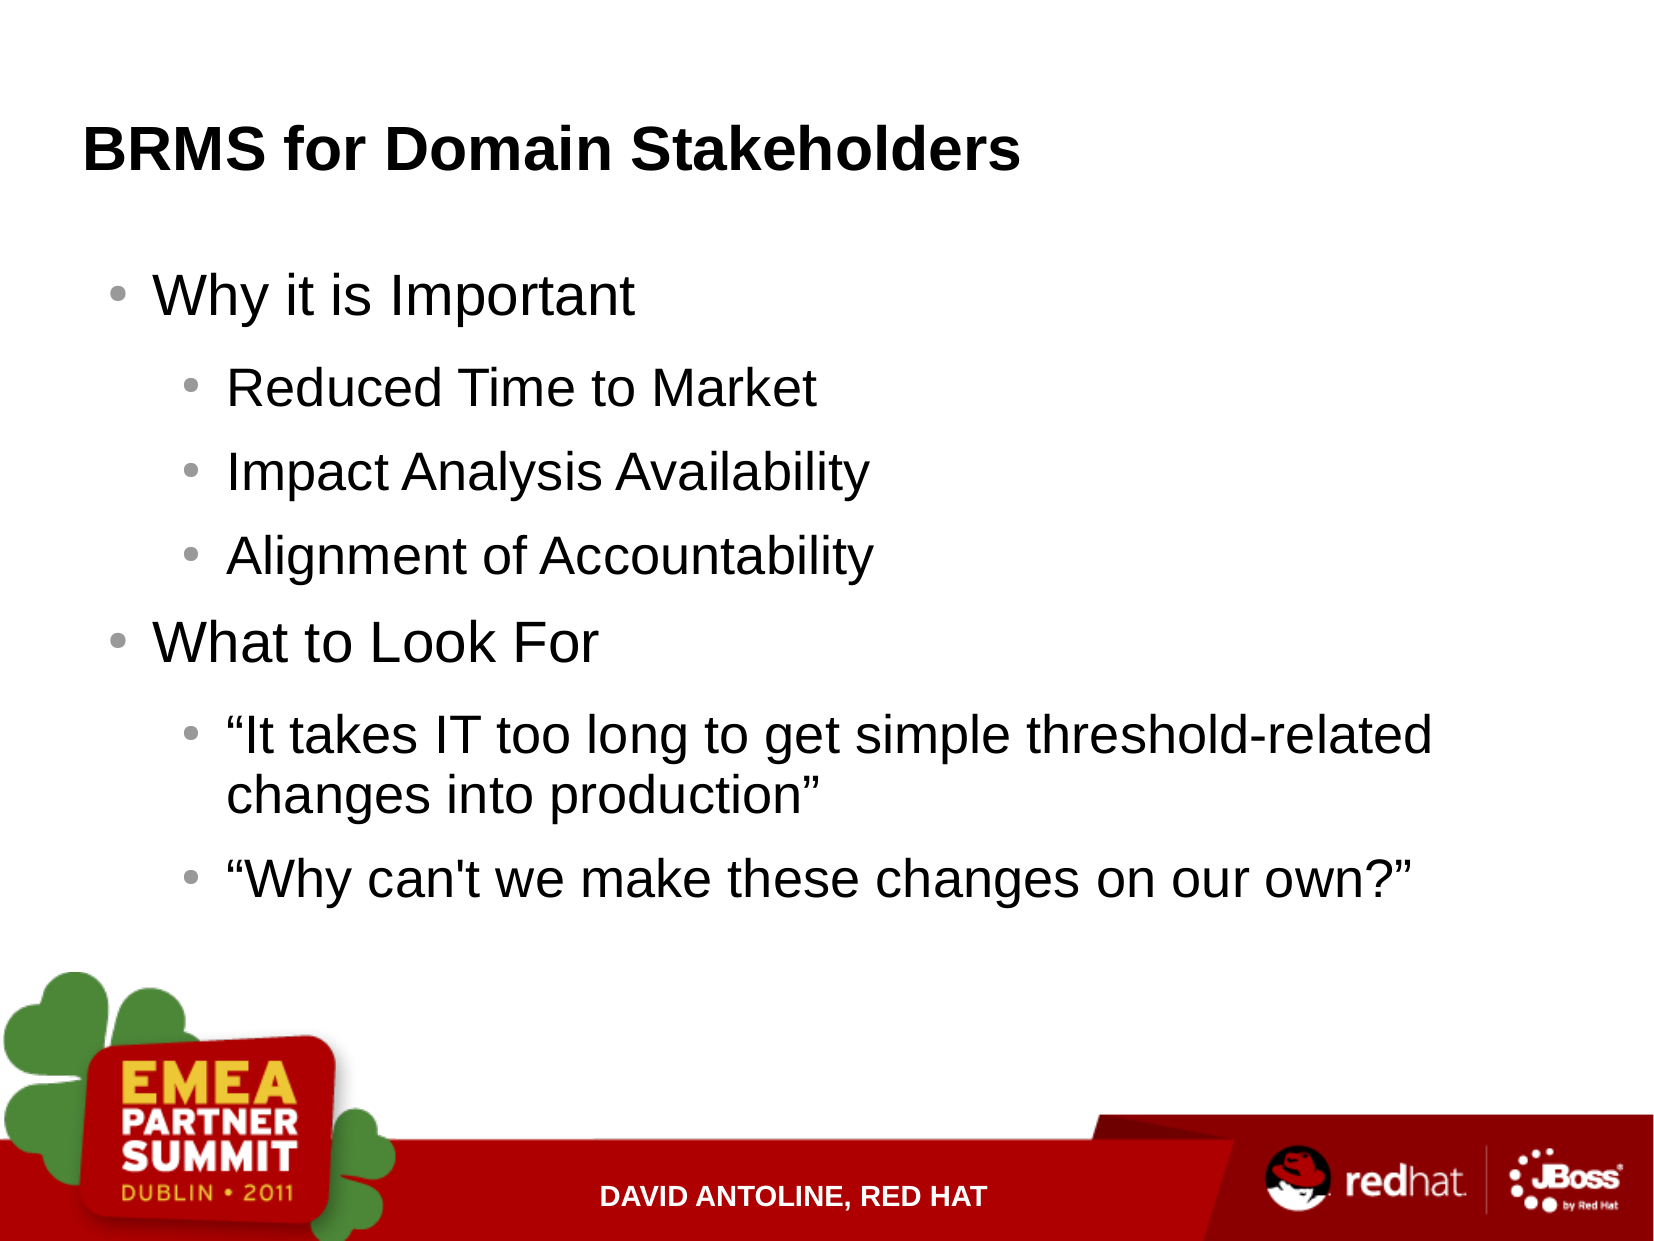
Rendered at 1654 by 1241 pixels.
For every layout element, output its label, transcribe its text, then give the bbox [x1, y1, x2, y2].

title BRMS for Domain Stakeholders [82, 55, 1571, 243]
list Why it is Important Reduced Time to Market Impact Analysis Availability Alignment of Accountability What to Look For “It takes IT too long to get simple threshold-related changes into production” “Why can't we make these changes on our own?” [92, 262, 1581, 1042]
picture [0, 972, 1654, 1241]
